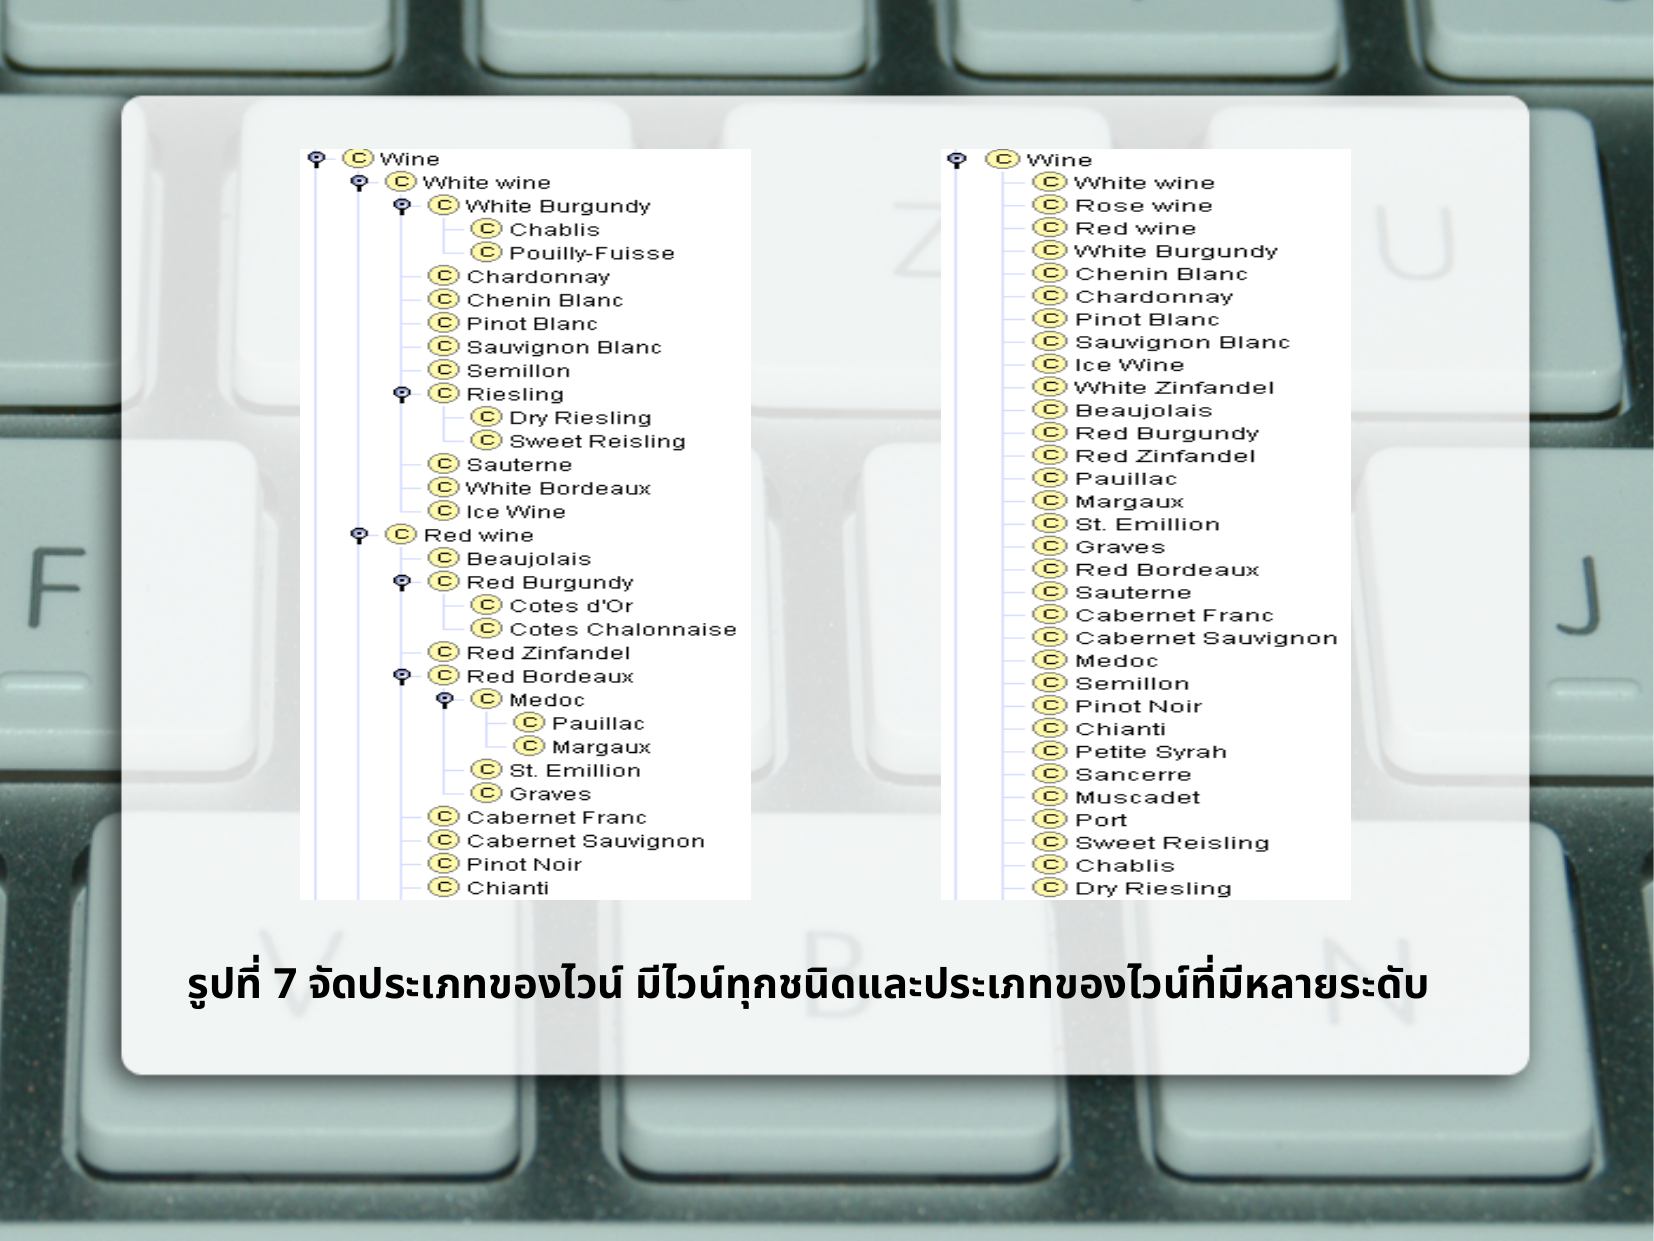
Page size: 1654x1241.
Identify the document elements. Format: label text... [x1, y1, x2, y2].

subtitle รูปที่ 7 จัดประเภทของไวน์ มีไวน์ทุกชนิดและประเภทของไวน์ที่มีหลายระดับ [187, 361, 1463, 1051]
picture [0, 0, 1654, 1241]
